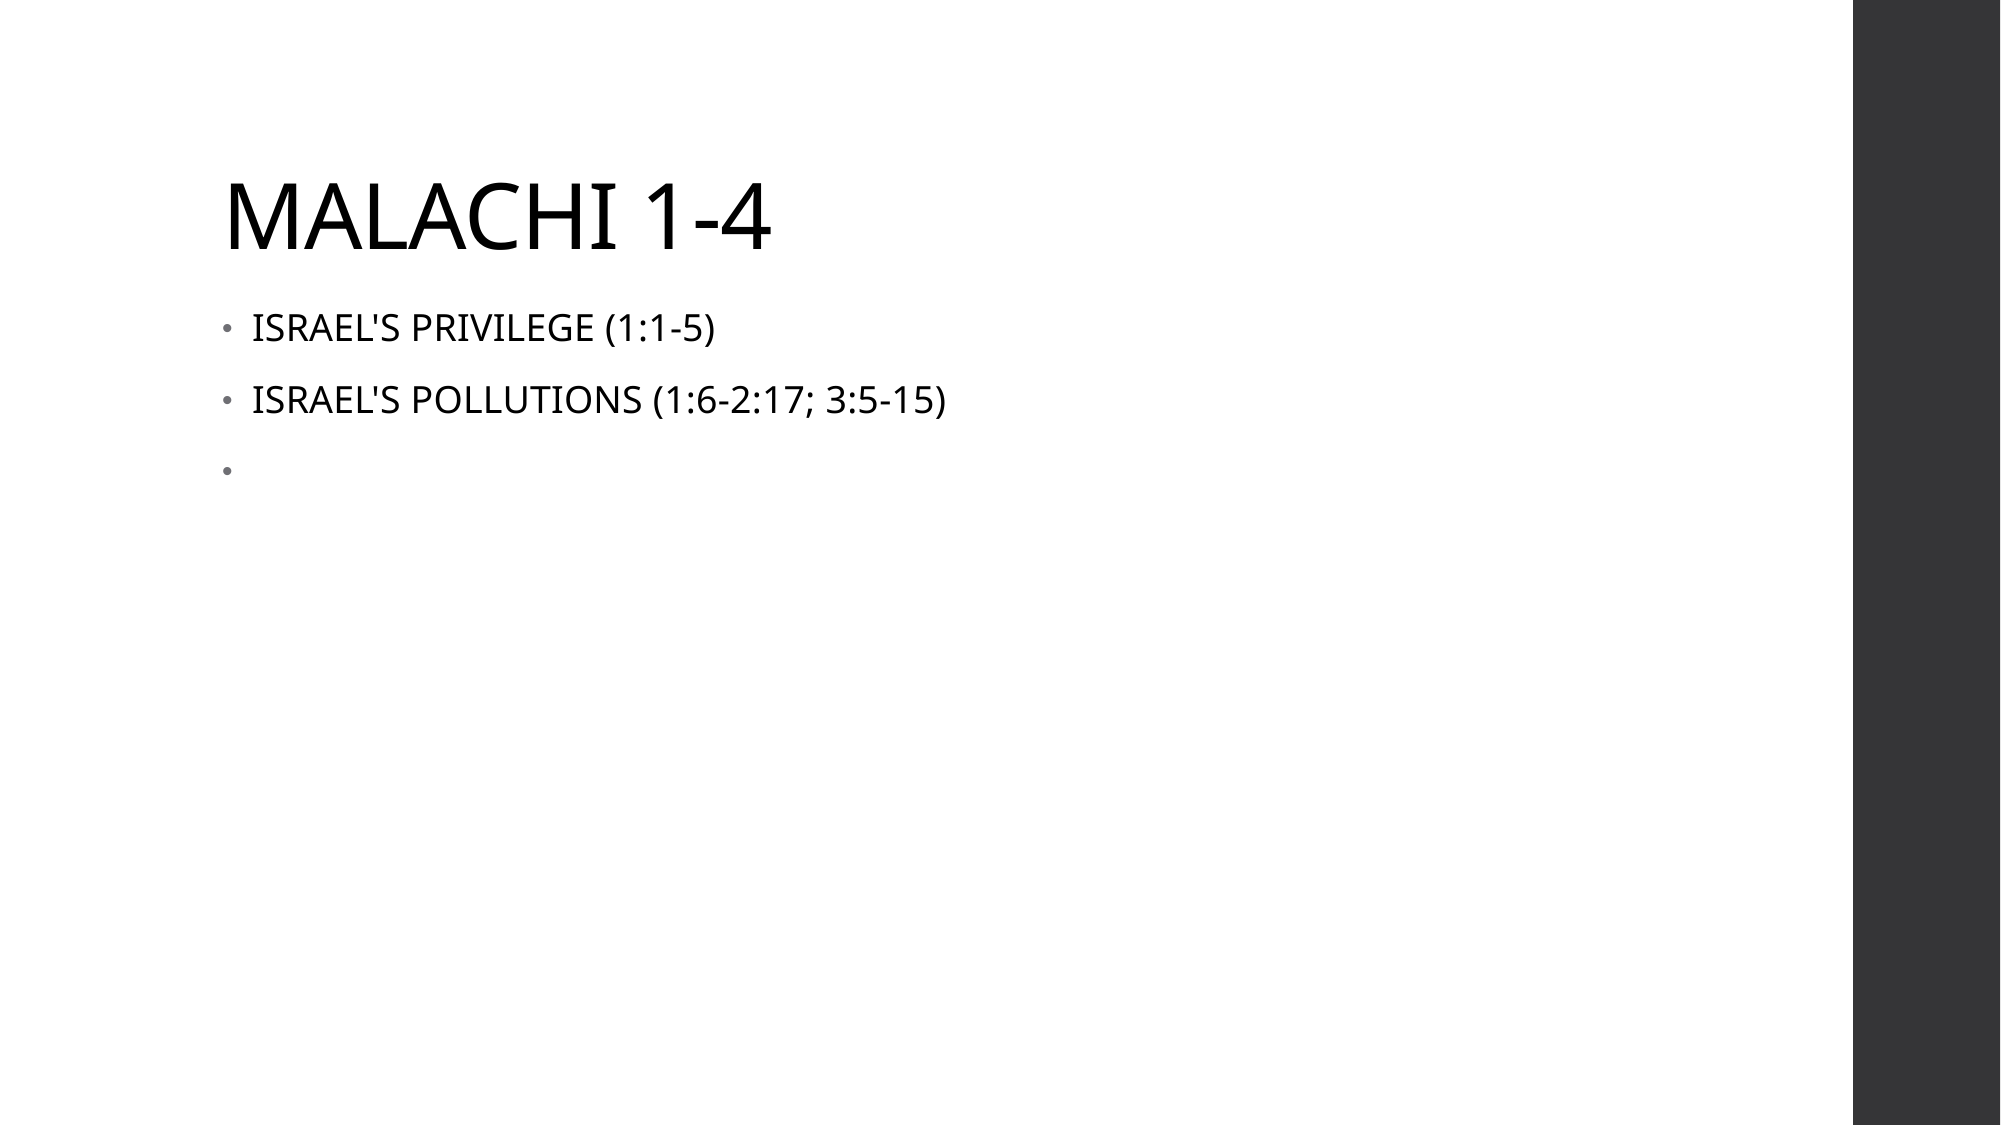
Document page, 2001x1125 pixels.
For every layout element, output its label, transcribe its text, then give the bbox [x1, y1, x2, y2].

list ISRAEL'S PRIVILEGE (1:1-5) ISRAEL'S POLLUTIONS (1:6-2:17; 3:5-15) [206, 299, 1617, 1014]
title MALACHI 1-4 [206, 60, 1797, 278]
